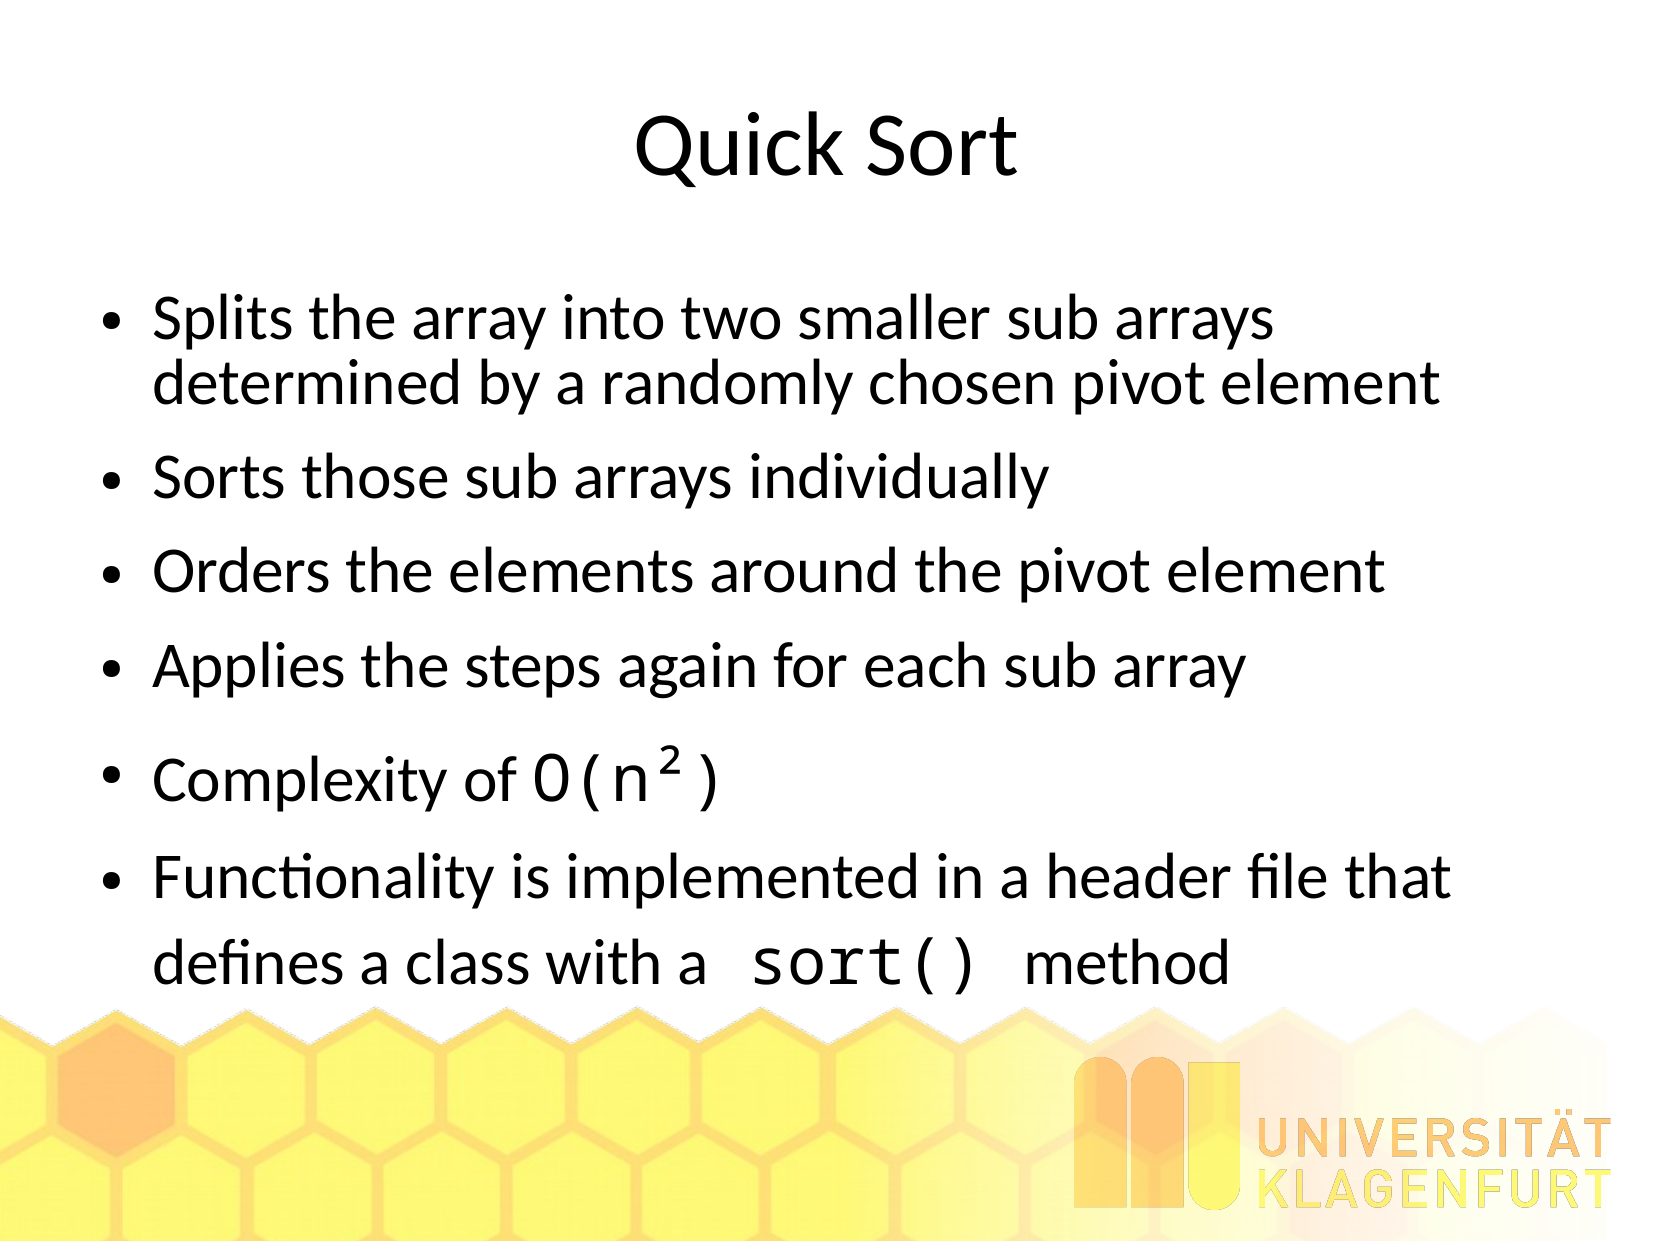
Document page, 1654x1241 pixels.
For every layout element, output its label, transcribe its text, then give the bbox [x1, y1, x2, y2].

title Quick Sort [82, 49, 1571, 257]
picture [0, 1003, 1611, 1241]
list Splits the array into two smaller sub arrays determined by a randomly chosen pivot element Sorts those sub arrays individually Orders the elements around the pivot element Applies the steps again for each sub array Complexity of O(n²) Functionality is implemented in a header file that defines a class with a sort() method [82, 290, 1571, 1010]
